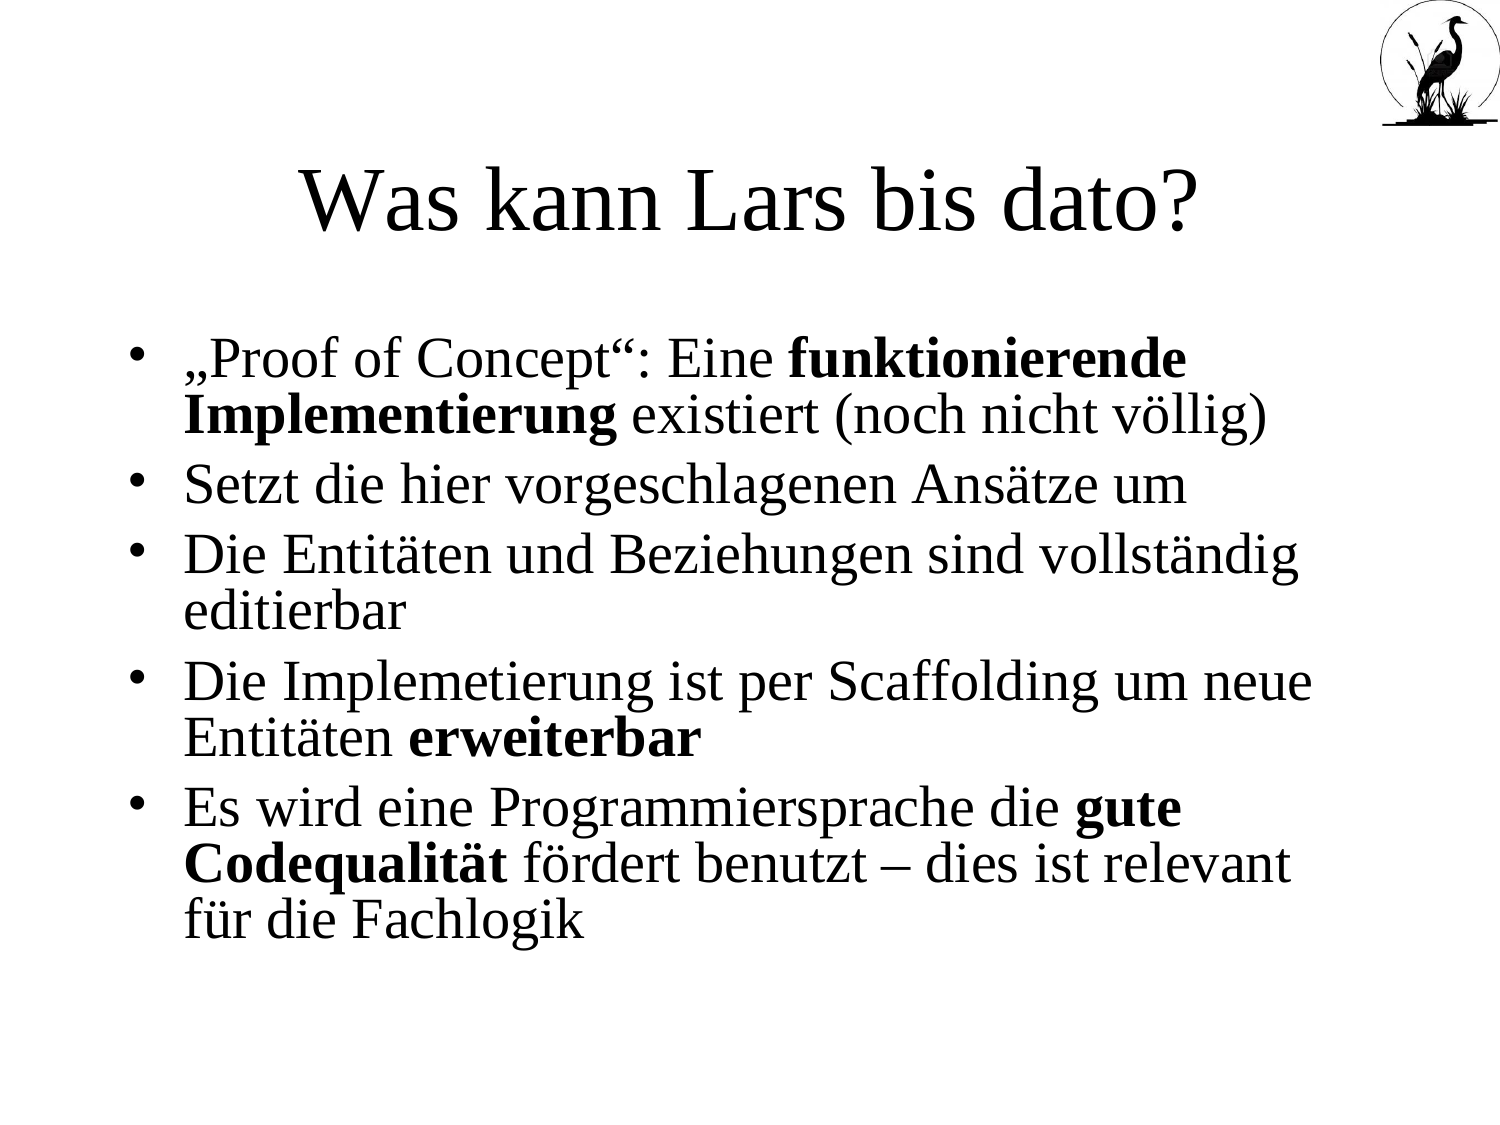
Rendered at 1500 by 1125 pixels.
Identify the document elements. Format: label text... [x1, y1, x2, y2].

list „Proof of Concept“: Eine funktionierende Implementierung existiert (noch nicht völlig) Setzt die hier vorgeschlagenen Ansätze um Die Entitäten und Beziehungen sind vollständig editierbar Die Implemetierung ist per Scaffolding um neue Entitäten erweiterbar Es wird eine Programmiersprache die gute Codequalität fördert benutzt – dies ist relevant für die Fachlogik [112, 324, 1388, 1038]
title Was kann Lars bis dato? [112, 99, 1388, 288]
picture [1380, 0, 1500, 126]
